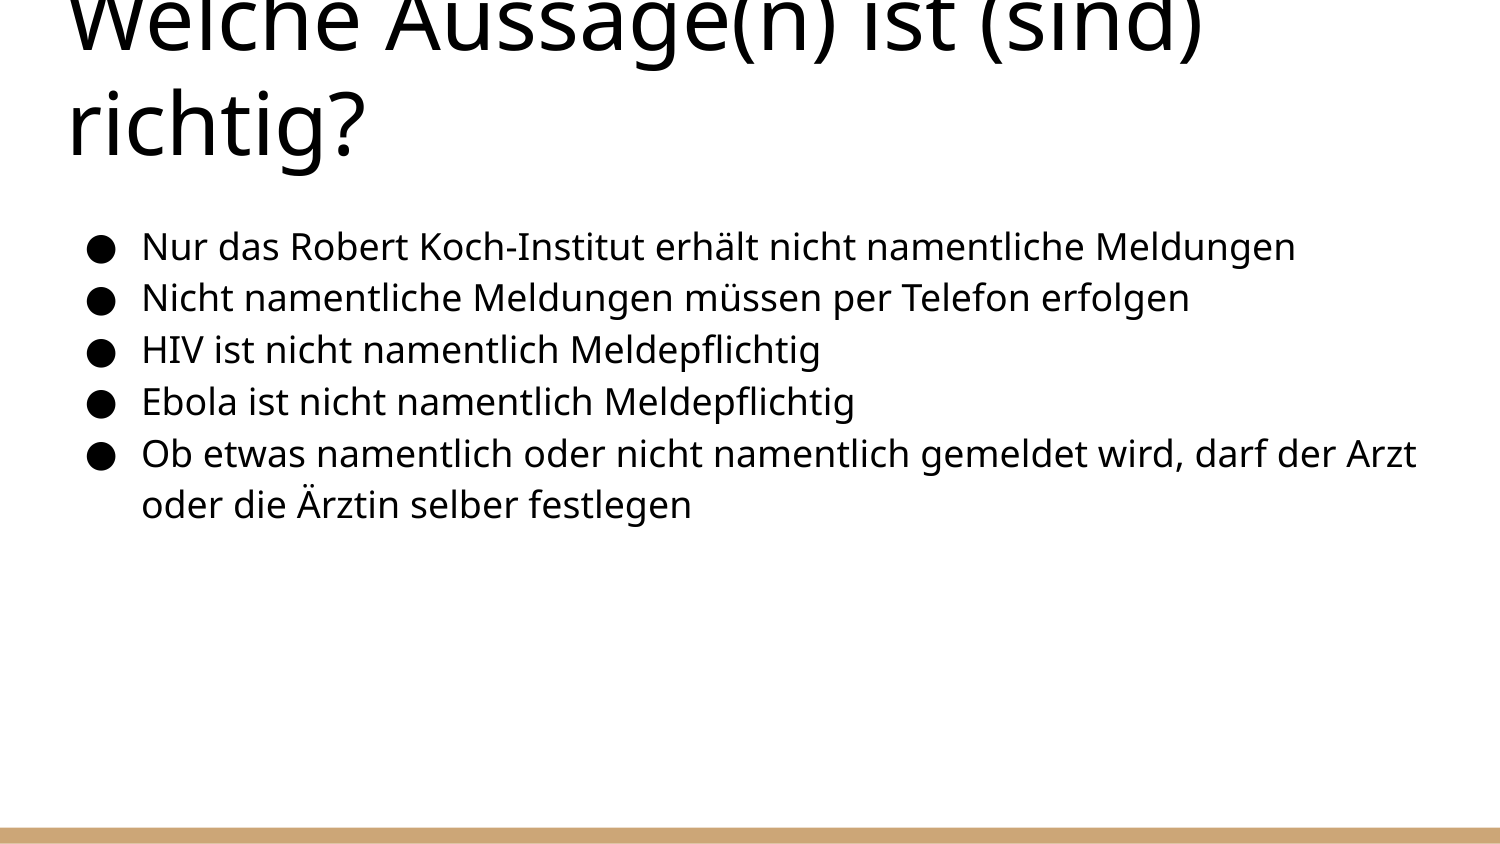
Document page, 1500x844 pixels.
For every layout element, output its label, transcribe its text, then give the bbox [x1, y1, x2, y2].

title Welche Aussage(n) ist (sind) richtig? [51, 51, 1449, 189]
list Nur das Robert Koch-Institut erhält nicht namentliche Meldungen Nicht namentliche Meldungen müssen per Telefon erfolgen HIV ist nicht namentlich Meldepflichtig Ebola ist nicht namentlich Meldepflichtig Ob etwas namentlich oder nicht namentlich gemeldet wird, darf der Arzt oder die Ärztin selber festlegen [51, 200, 1449, 752]
